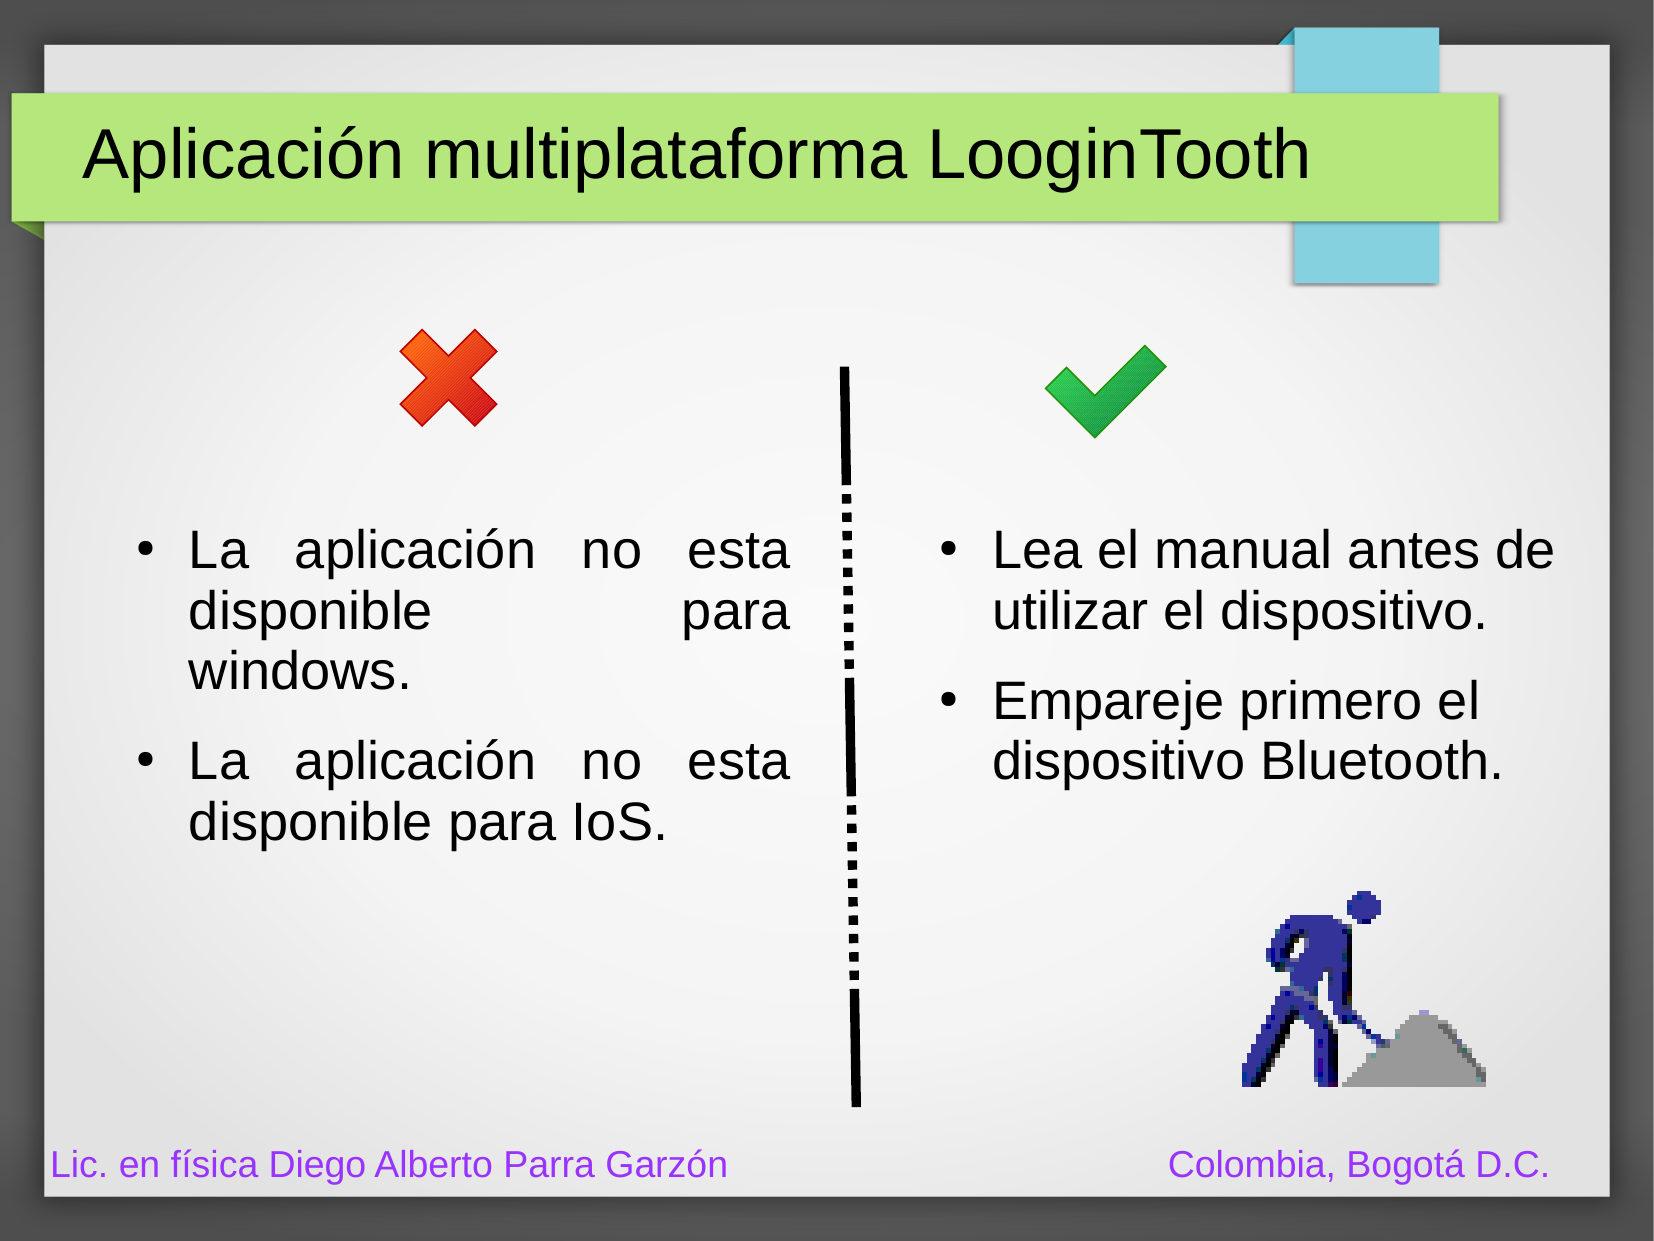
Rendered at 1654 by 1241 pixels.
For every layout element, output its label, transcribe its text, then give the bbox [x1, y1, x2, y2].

title Aplicación multiplataforma LooginTooth [82, 74, 1394, 233]
list Lea el manual antes de utilizar el dispositivo. Empareje primero el dispositivo Bluetooth. [921, 519, 1571, 863]
text_box Lic. en física Diego Alberto Parra Garzón Colombia, Bogotá D.C. [35, 1136, 1607, 1194]
list La aplicación no esta disponible para windows. La aplicación no esta disponible para IoS. [118, 519, 792, 1093]
picture [0, 0, 1654, 1241]
